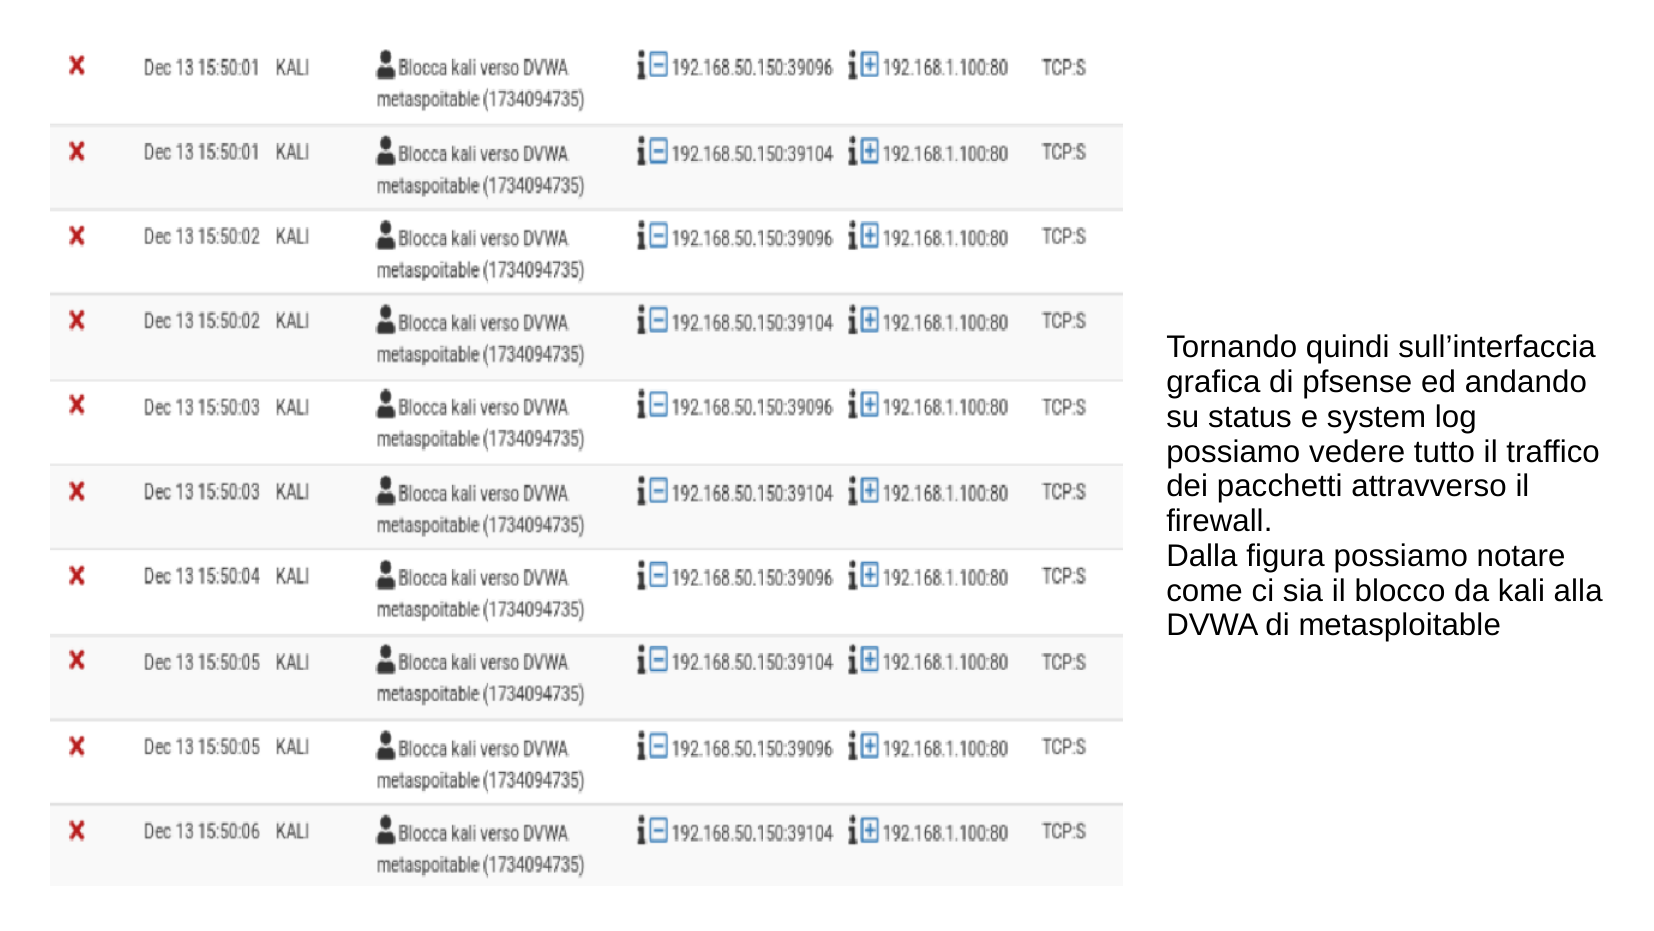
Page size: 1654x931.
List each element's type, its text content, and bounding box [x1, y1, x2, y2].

text_box Tornando quindi sull’interfaccia grafica di pfsense ed andando su status e system log possiamo vedere tutto il traffico dei pacchetti attravverso il firewall. Dalla figura possiamo notare come ci sia il blocco da kali alla DVWA di metasploitable [1151, 322, 1625, 650]
picture [50, 41, 1123, 886]
